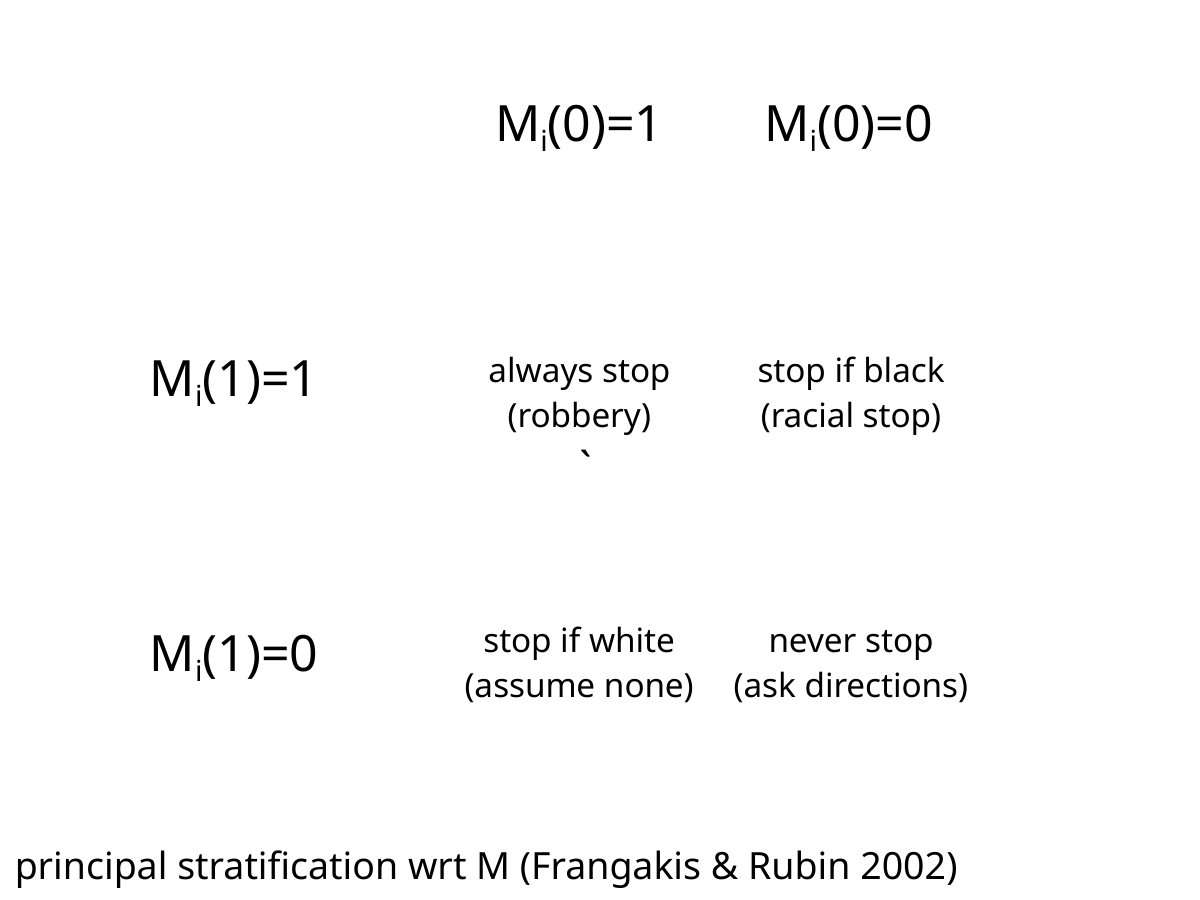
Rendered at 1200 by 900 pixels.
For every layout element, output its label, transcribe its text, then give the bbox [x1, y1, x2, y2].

text_box always stop (robbery) [444, 282, 715, 519]
text_box Mi(1)=0 [135, 610, 406, 748]
text_box never stop (ask directions) [716, 552, 986, 789]
text_box Mi(0)=1 [444, 80, 713, 282]
text_box stop if black (racial stop) [716, 282, 986, 519]
text_box Mi(0)=0 [713, 80, 984, 444]
text_box principal stratification wrt M (Frangakis & Rubin 2002) [0, 832, 1193, 891]
text_box stop if white (assume none) [444, 552, 715, 789]
text_box Mi(1)=1 [135, 335, 405, 610]
text_box [444, 444, 984, 789]
